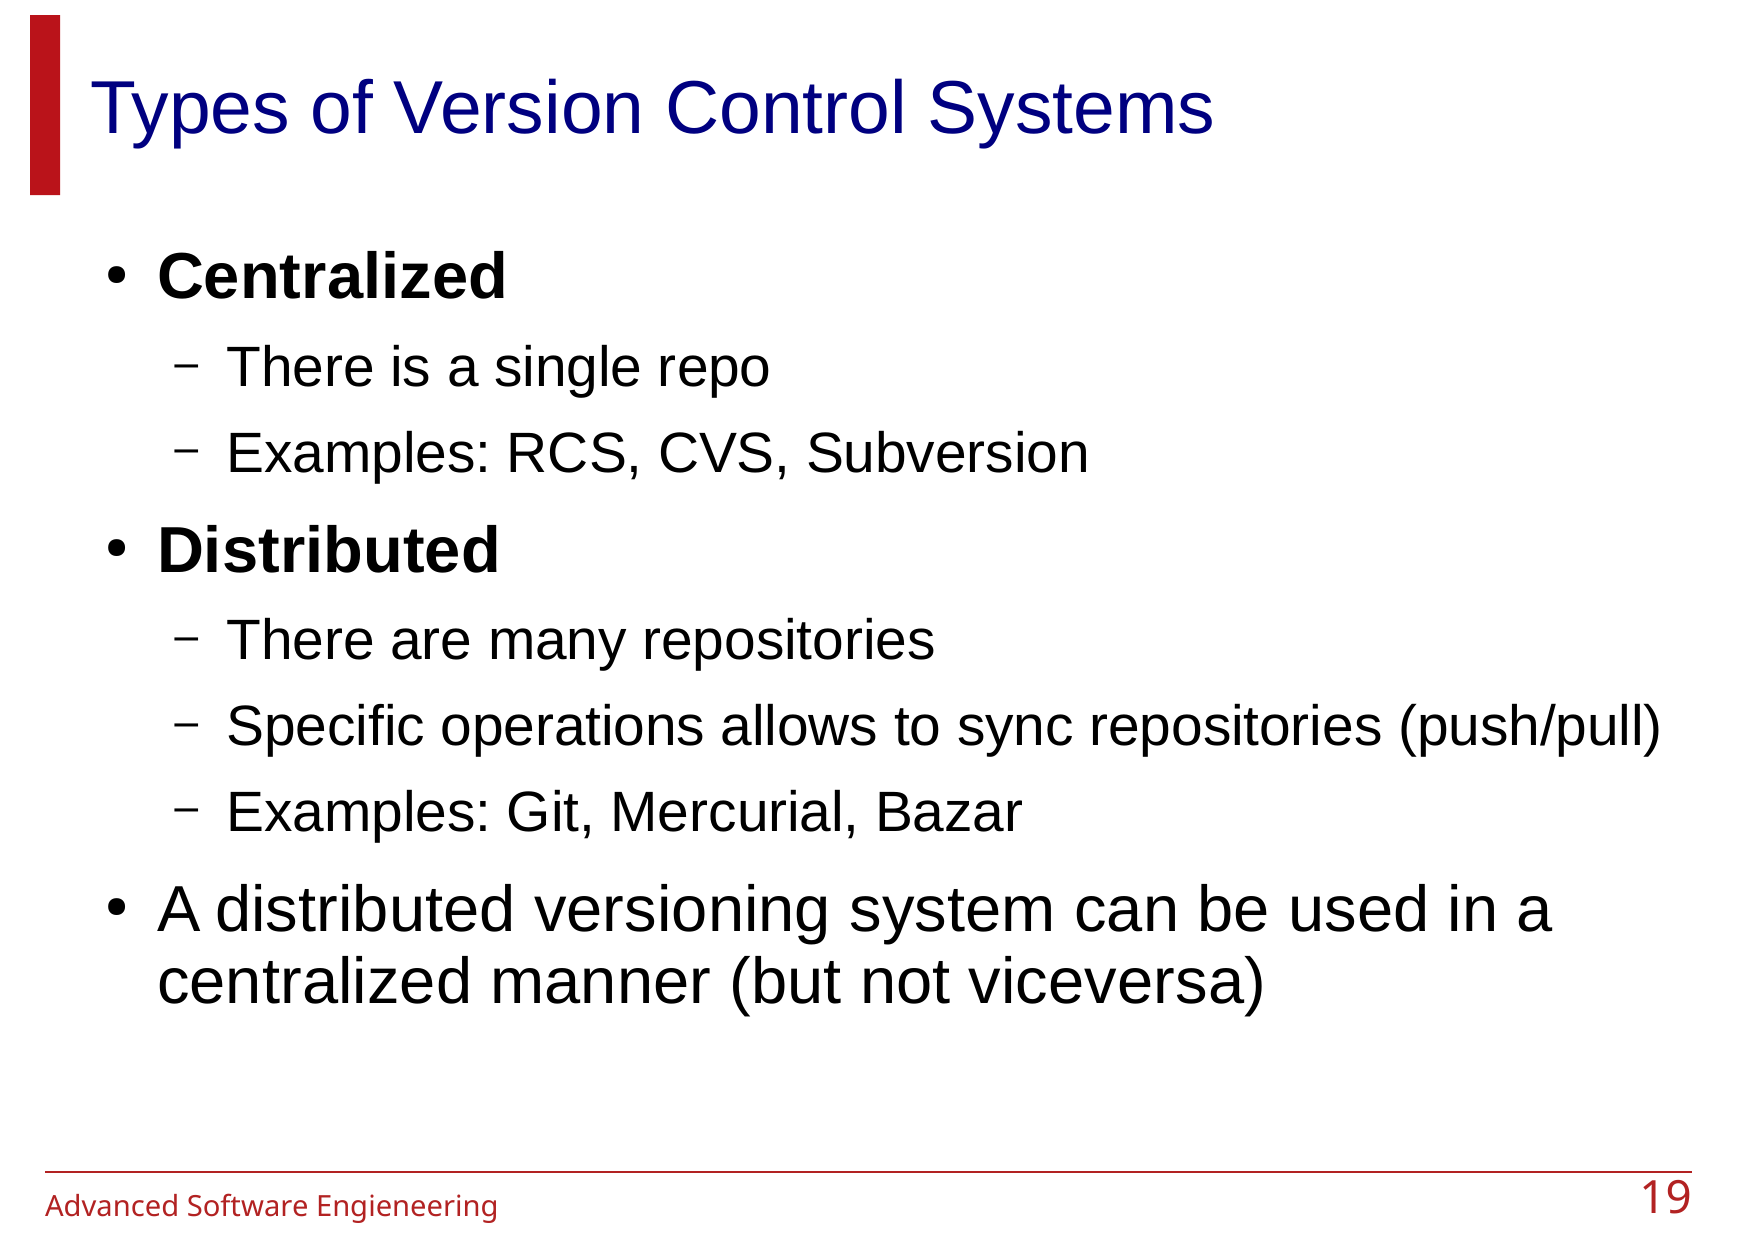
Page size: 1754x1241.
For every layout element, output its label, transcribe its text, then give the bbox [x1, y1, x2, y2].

list Centralized There is a single repo Examples: RCS, CVS, Subversion Distributed There are many repositories Specific operations allows to sync repositories (push/pull) Examples: Git, Mercurial, Bazar A distributed versioning system can be used in a centralized manner (but not viceversa) [87, 240, 1696, 1081]
title Types of Version Control Systems [90, 19, 1726, 196]
